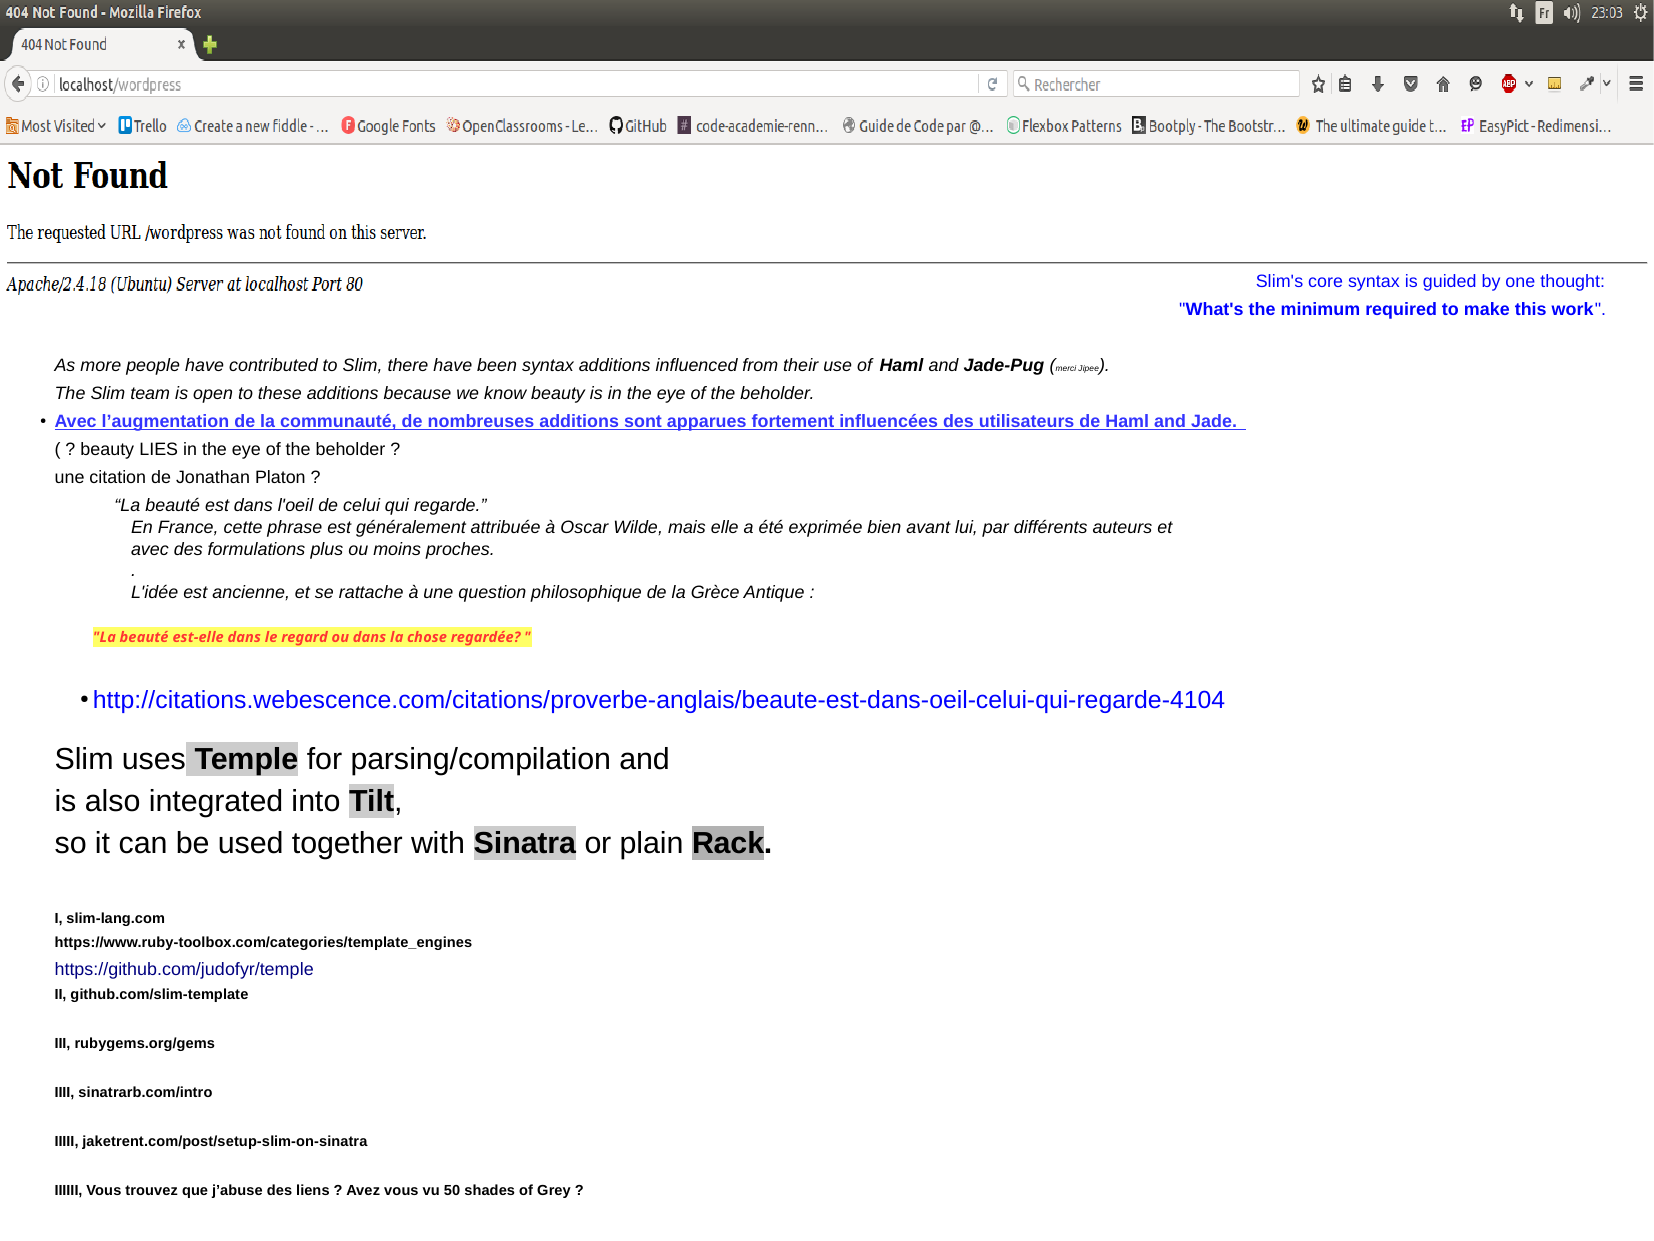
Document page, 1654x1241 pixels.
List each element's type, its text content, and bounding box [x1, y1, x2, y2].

list Slim's core syntax is guided by one thought: "What's the minimum required to make this work". As more people have contributed to Slim, there have been syntax additions influenced from their use of Haml and Jade-Pug (merci Jipee). The Slim team is open to these additions because we know beauty is in the eye of the beholder. Avec l’augmentation de la communauté, de nombreuses additions sont apparues fortement influencées des utilisateurs de Haml and Jade. ( ? beauty LIES in the eye of the beholder ? une citation de Jonathan Platon ? “La beauté est dans l'oeil de celui qui regarde.” En France, cette phrase est généralement attribuée à Oscar Wilde, mais elle a été exprimée bien avant lui, par différents auteurs et avec des formulations plus ou moins proches. . L'idée est ancienne, et se rattache à une question philosophique de la Grèce Antique : "La beauté est-elle dans le regard ou dans la chose regardée? " http://citations.webescence.com/citations/proverbe-anglais/beaute-est-dans-oeil-celui-qui-regarde-4104 Slim uses Temple for parsing/compilation and is also integrated into Tilt, so it can be used together with Sinatra or plain Rack. I, slim-lang.com https://www.ruby-toolbox.com/categories/template_engines https://github.com/judofyr/temple II, github.com/slim-template III, rubygems.org/gems IIII, sinatrarb.com/intro IIIII, jaketrent.com/post/setup-slim-on-sinatra IIIIII, Vous trouvez que j’abuse des liens ? Avez vous vu 50 shades of Grey ? [35, 271, 1607, 1217]
picture [0, 0, 1654, 1241]
